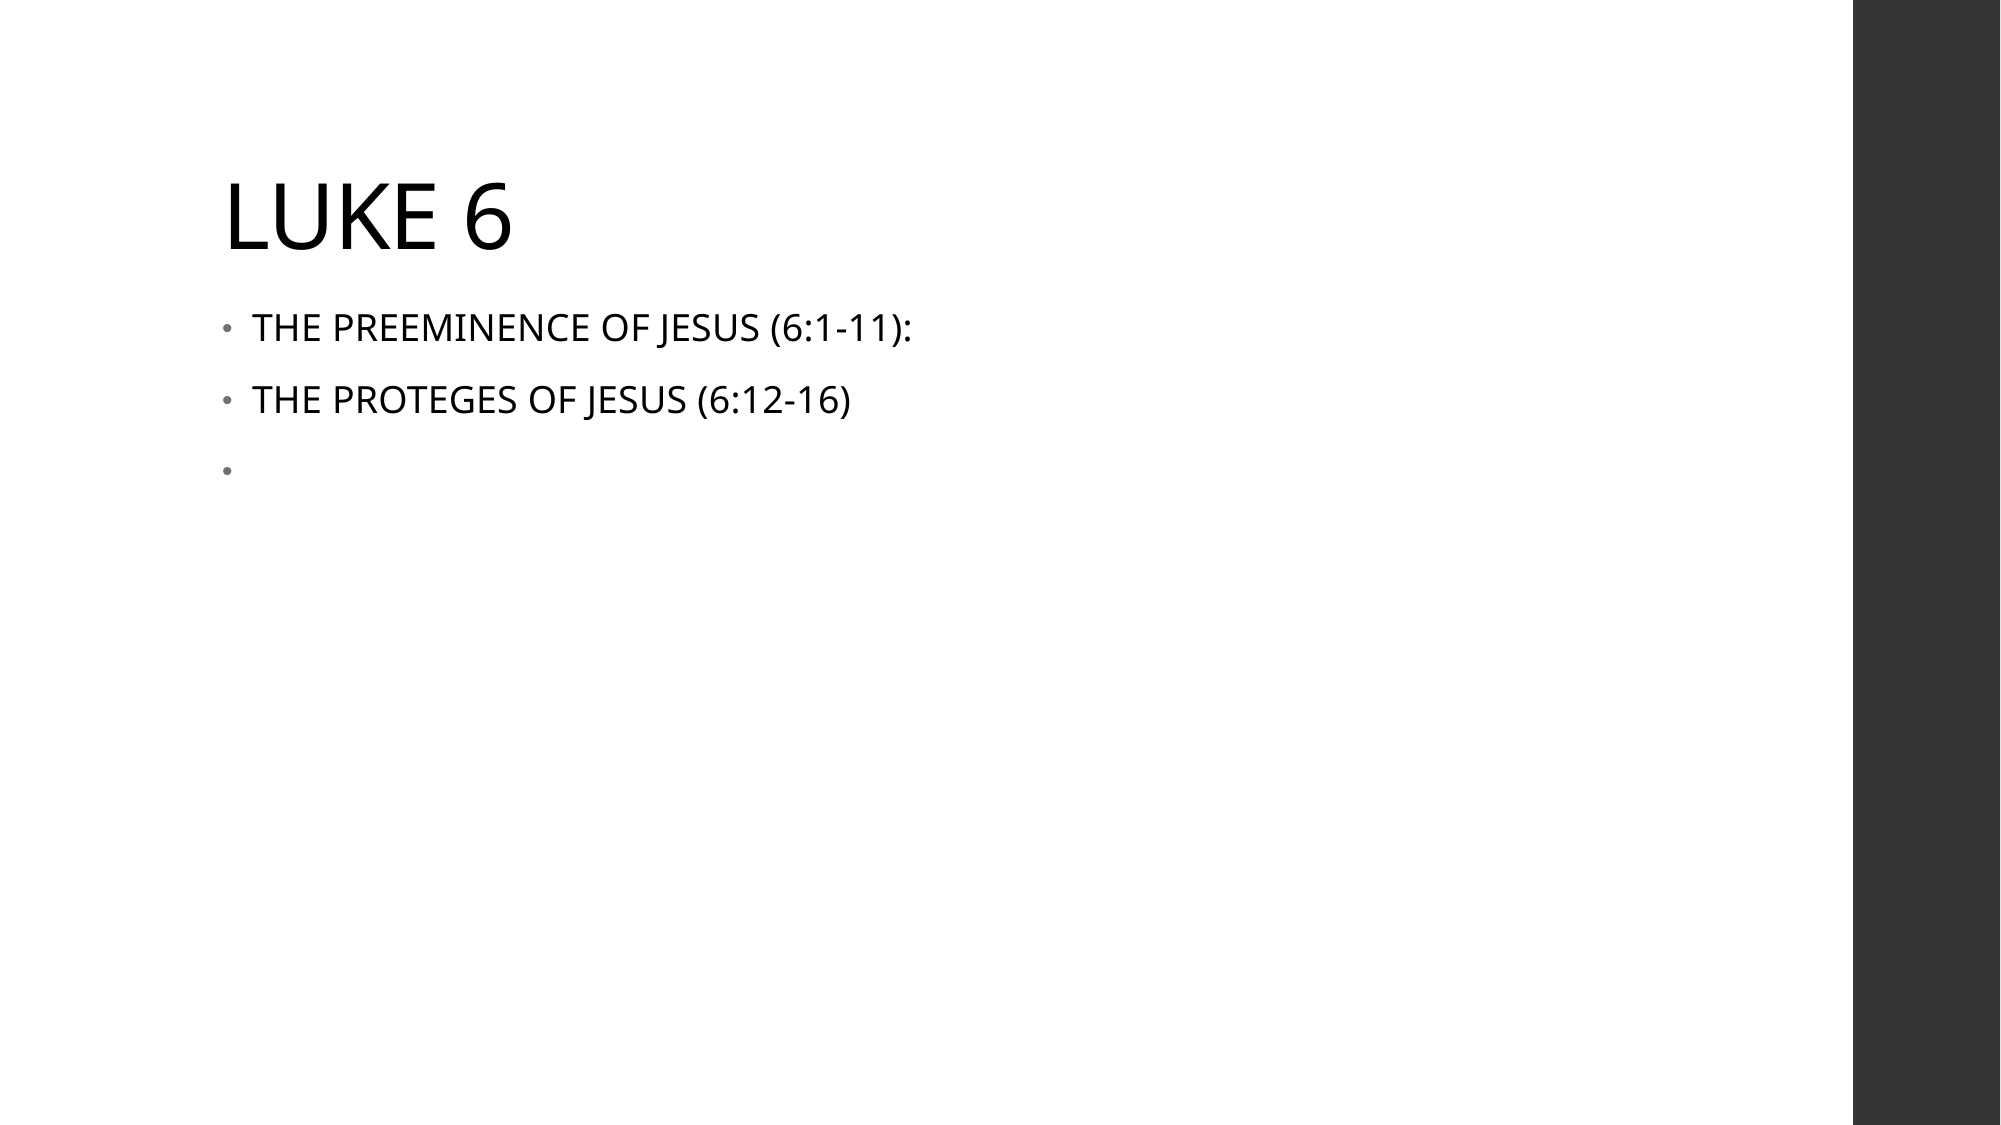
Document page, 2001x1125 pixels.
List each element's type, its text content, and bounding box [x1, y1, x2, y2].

list THE PREEMINENCE OF JESUS (6:1-11): THE PROTEGES OF JESUS (6:12-16) [206, 299, 1617, 1014]
title LUKE 6 [206, 60, 1797, 278]
